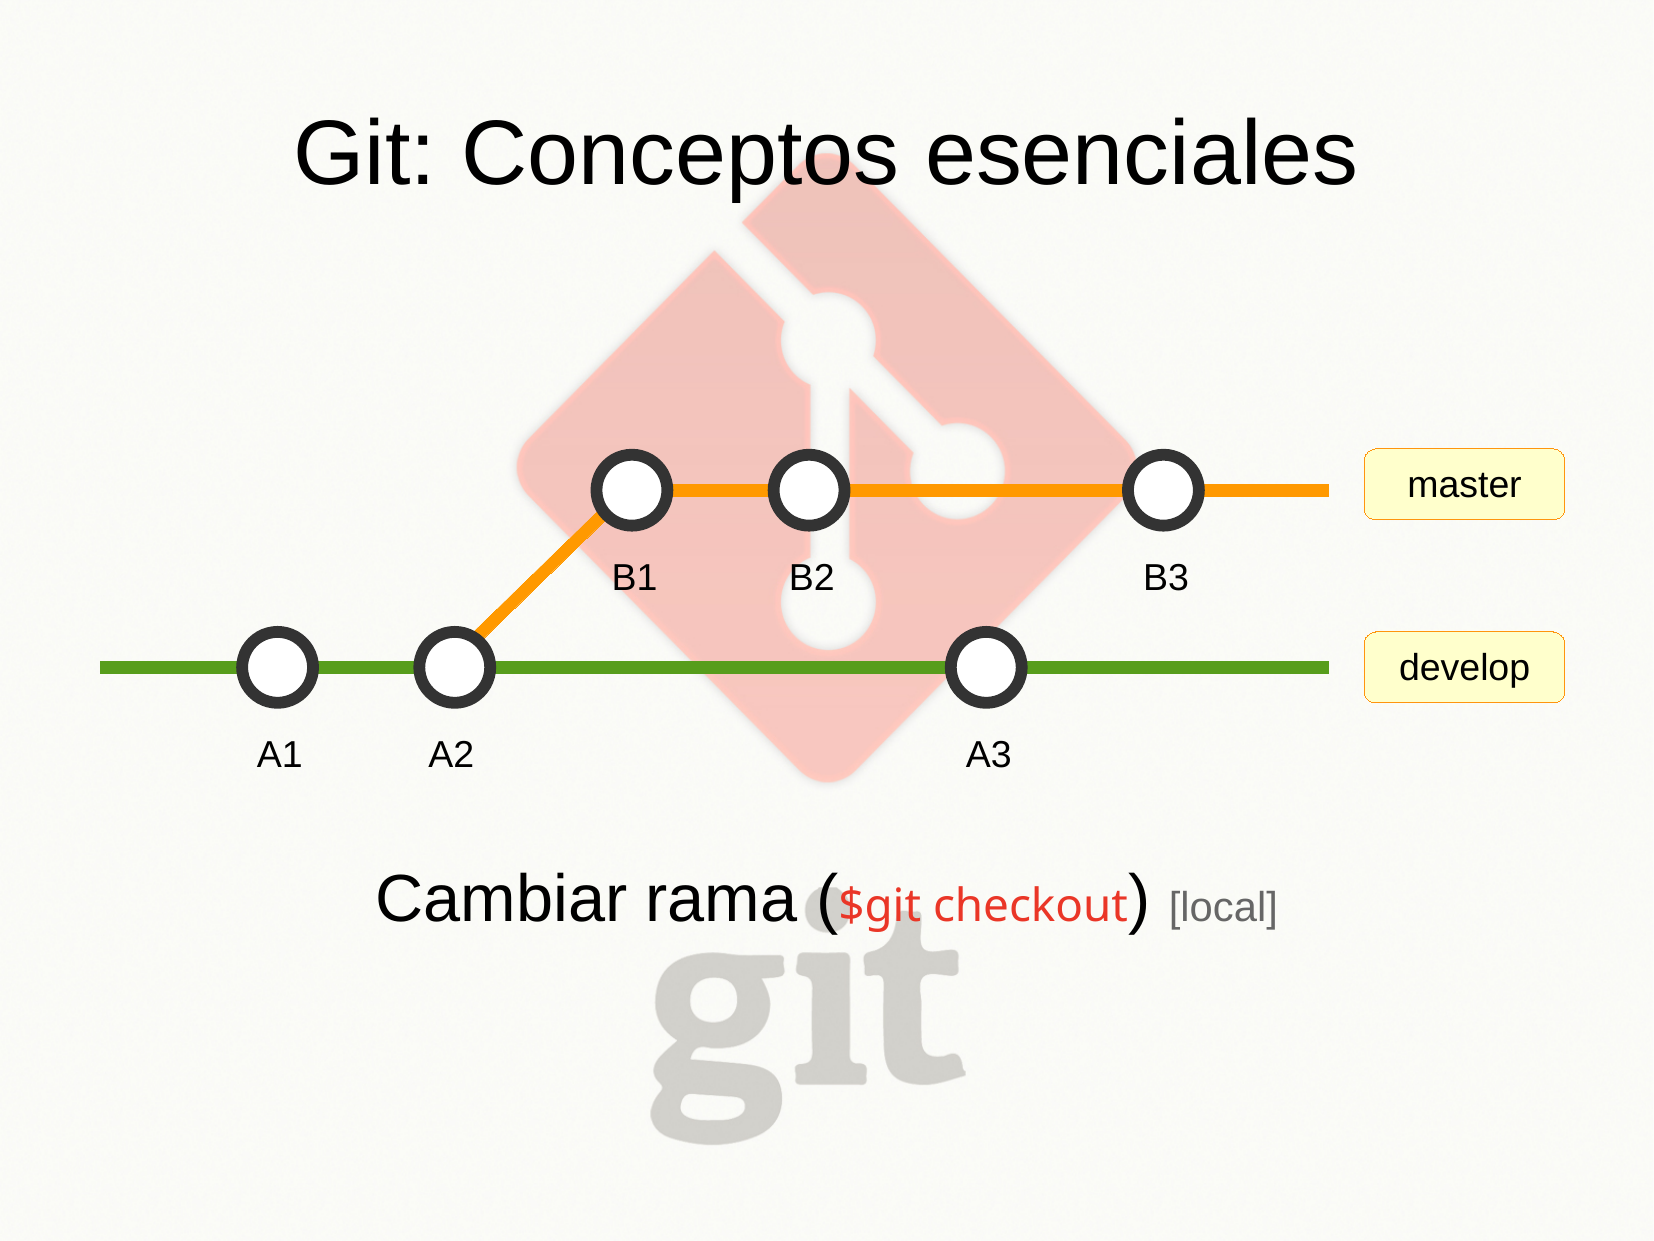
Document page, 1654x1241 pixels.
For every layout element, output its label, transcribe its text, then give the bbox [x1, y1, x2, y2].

picture [0, 0, 1654, 1241]
text_box B2 [774, 549, 850, 607]
text_box master [1364, 448, 1565, 520]
text_box B1 [596, 549, 673, 607]
text_box A1 [242, 726, 318, 784]
text_box [100, 631, 1329, 703]
text_box [570, 454, 1329, 538]
subtitle Cambiar rama ($git checkout) [local] [82, 538, 1571, 1241]
text_box develop [1364, 631, 1565, 703]
text_box B3 [1128, 549, 1204, 607]
title Git: Conceptos esenciales [82, 49, 1571, 257]
text_box A2 [413, 726, 489, 784]
text_box A3 [951, 726, 1027, 784]
